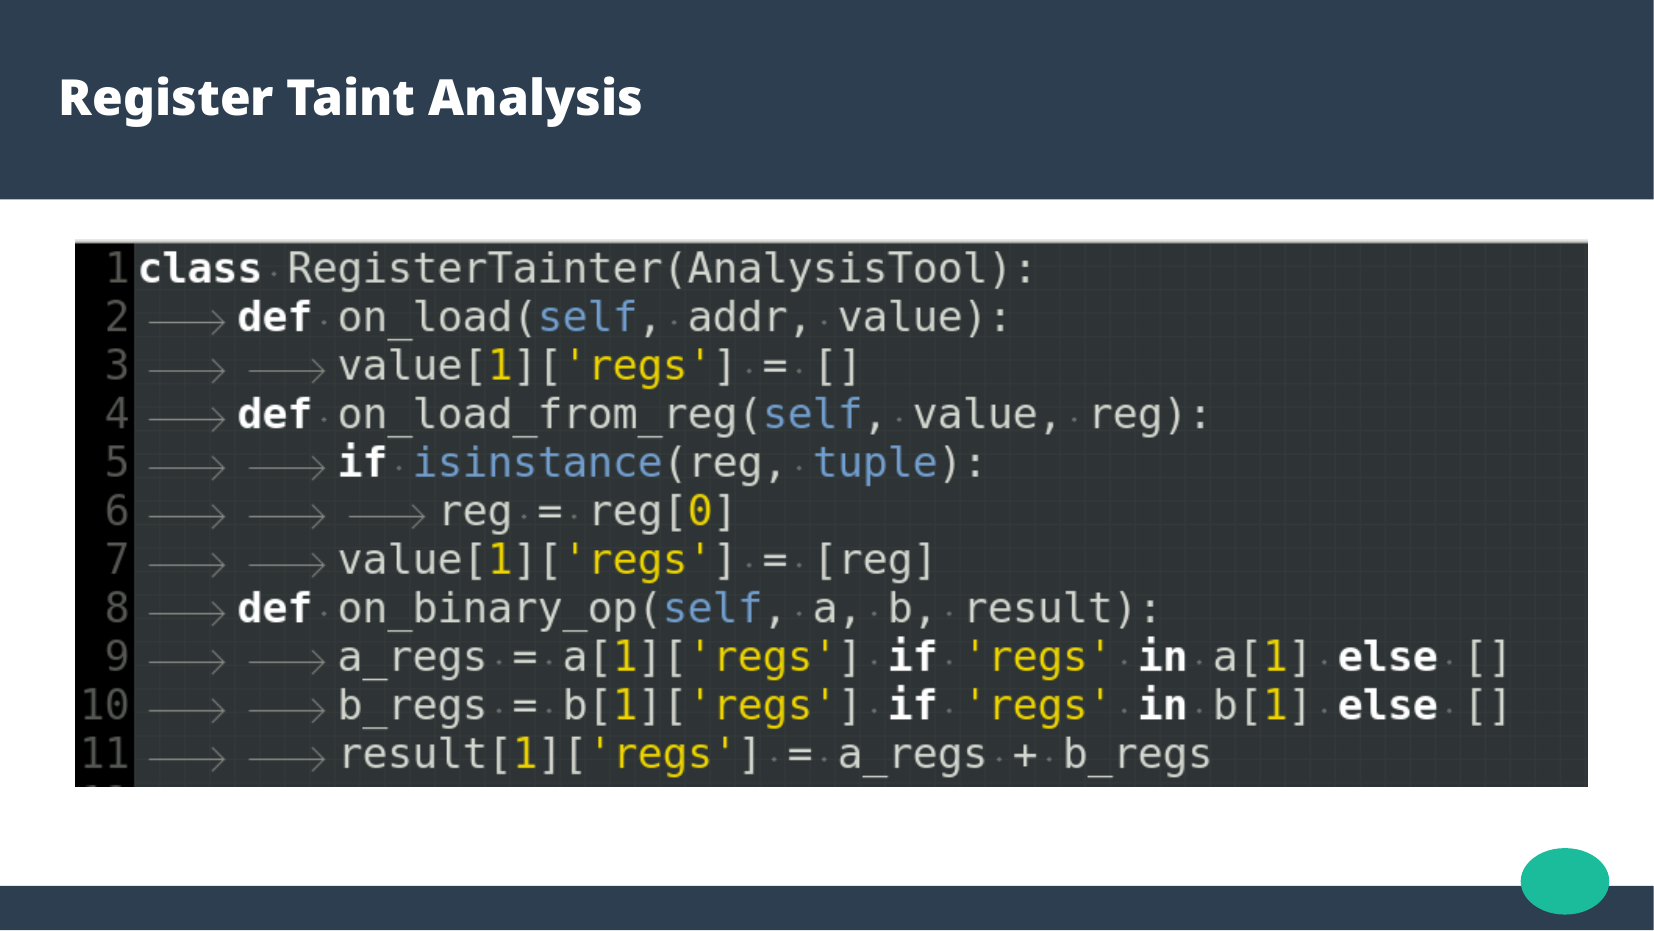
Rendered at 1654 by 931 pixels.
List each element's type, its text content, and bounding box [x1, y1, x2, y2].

picture [75, 239, 1588, 787]
title Register Taint Analysis [59, 37, 1595, 155]
